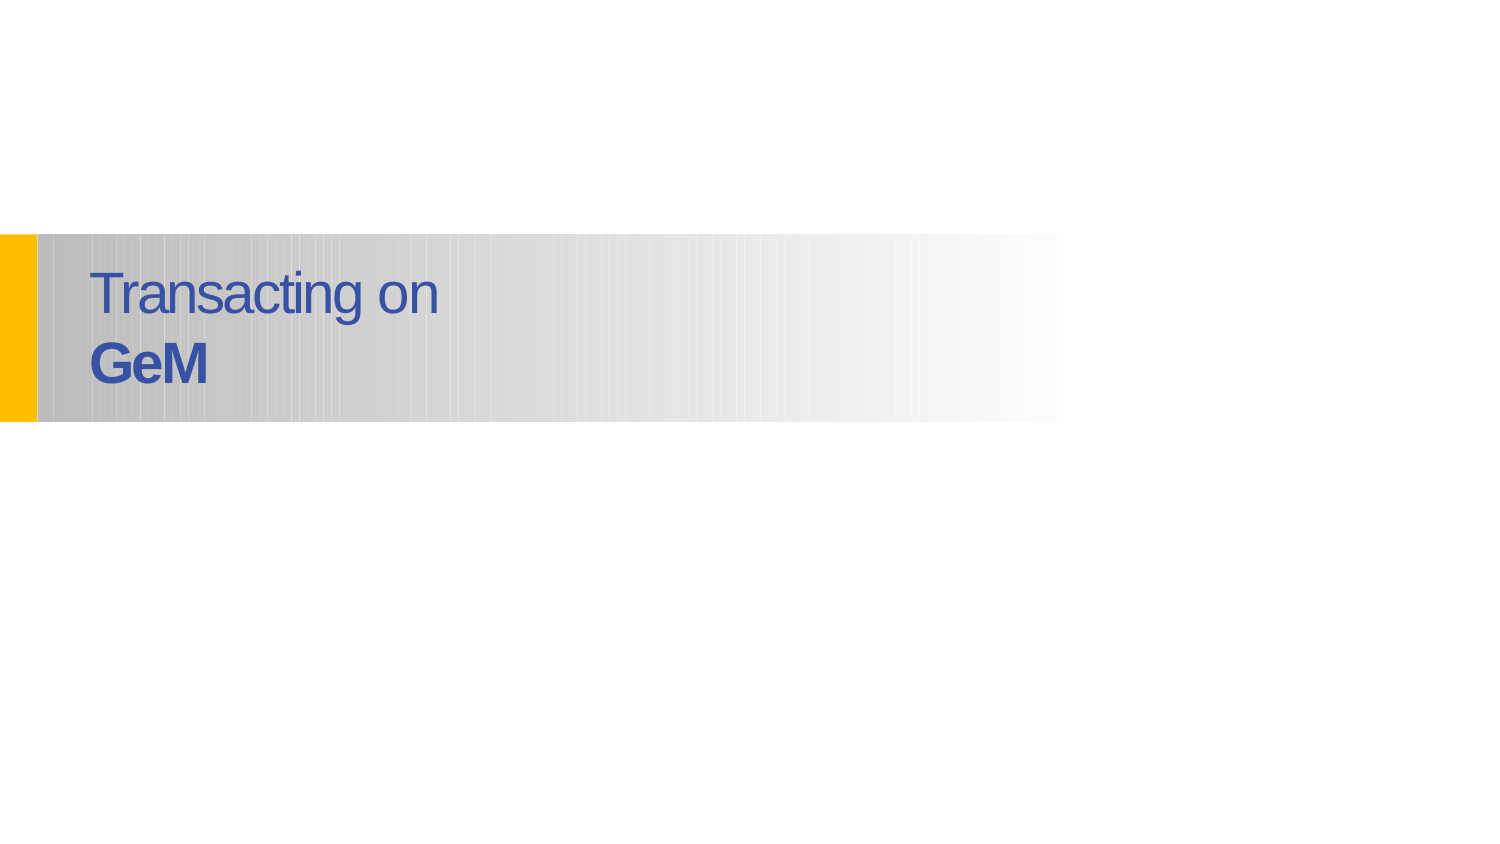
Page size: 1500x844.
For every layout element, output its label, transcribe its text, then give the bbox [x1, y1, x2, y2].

text_box Transacting on GeM [87, 252, 571, 396]
text_box [0, 234, 38, 422]
